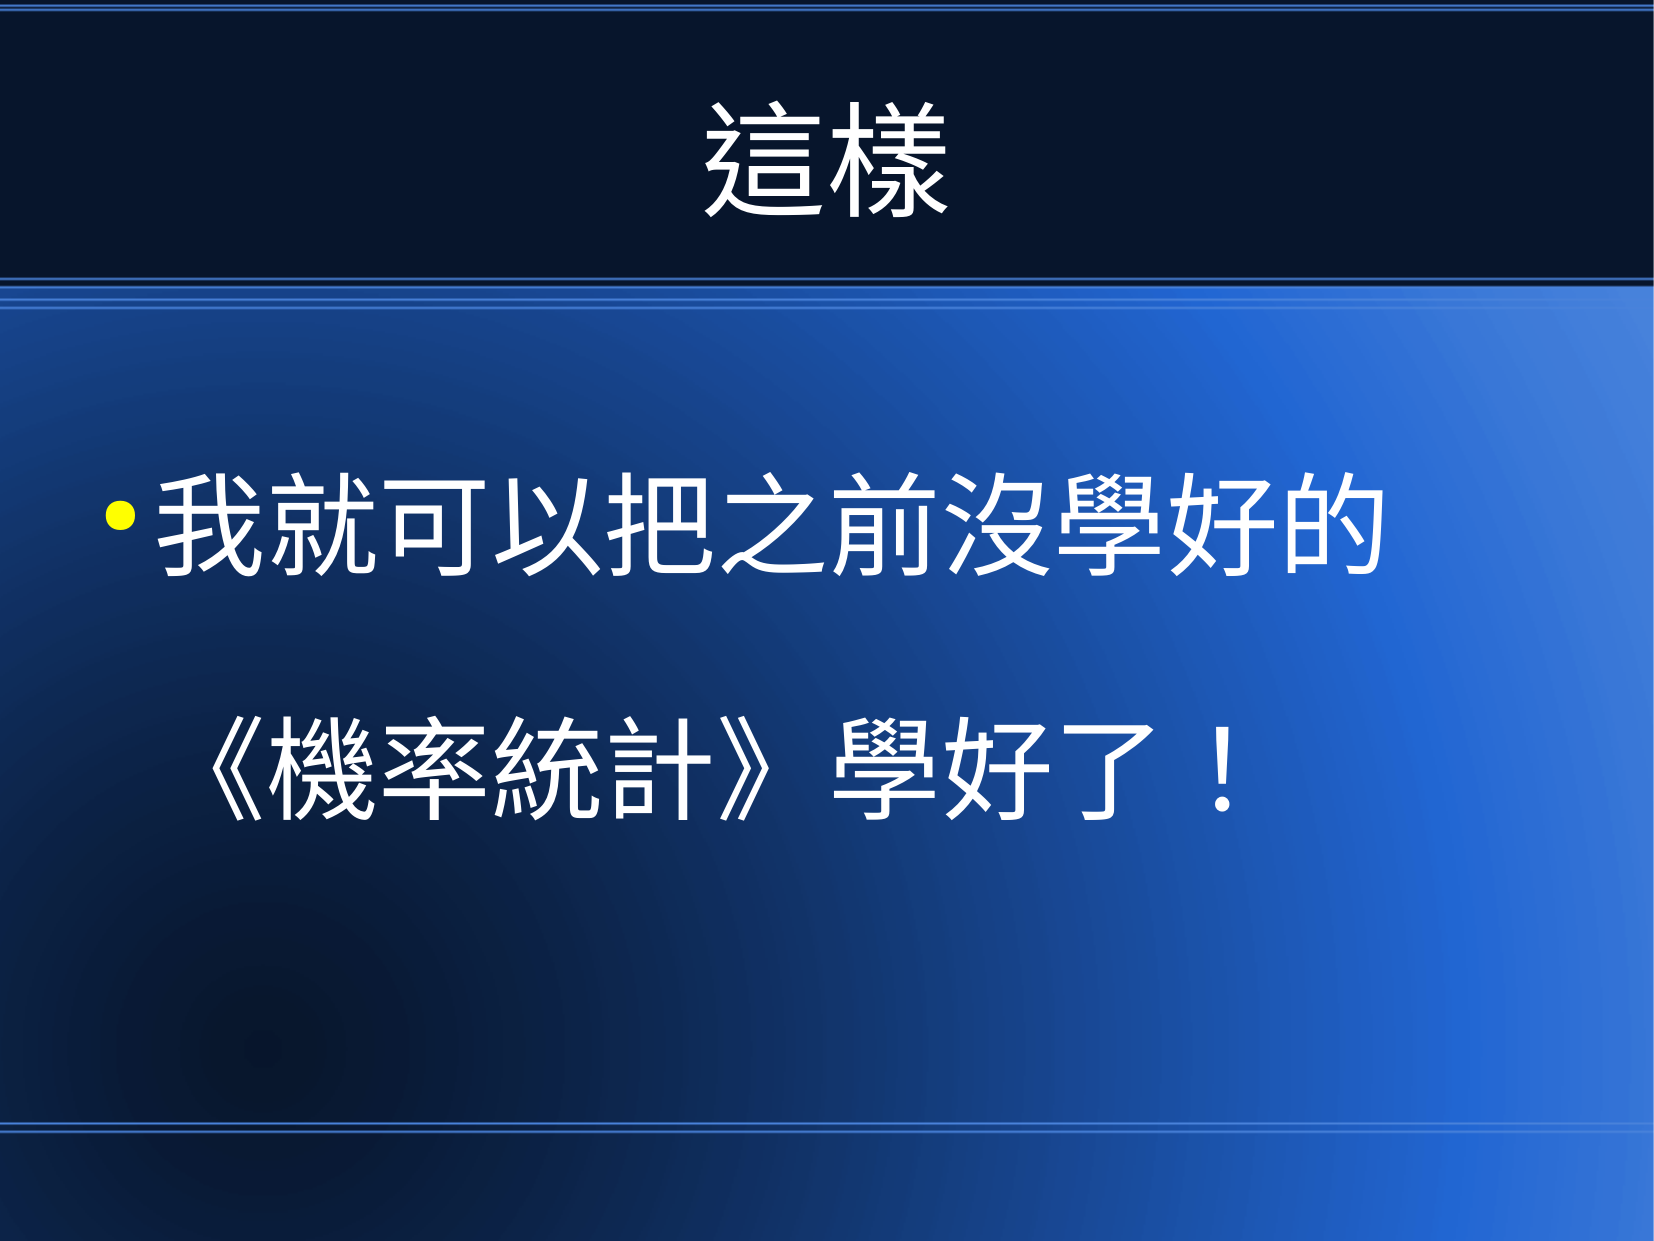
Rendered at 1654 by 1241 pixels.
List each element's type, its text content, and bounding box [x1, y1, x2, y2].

picture [0, 0, 1654, 1241]
list 我就可以把之前沒學好的《機率統計》學好了！ [82, 355, 1571, 1241]
title 這樣 [82, 49, 1571, 257]
